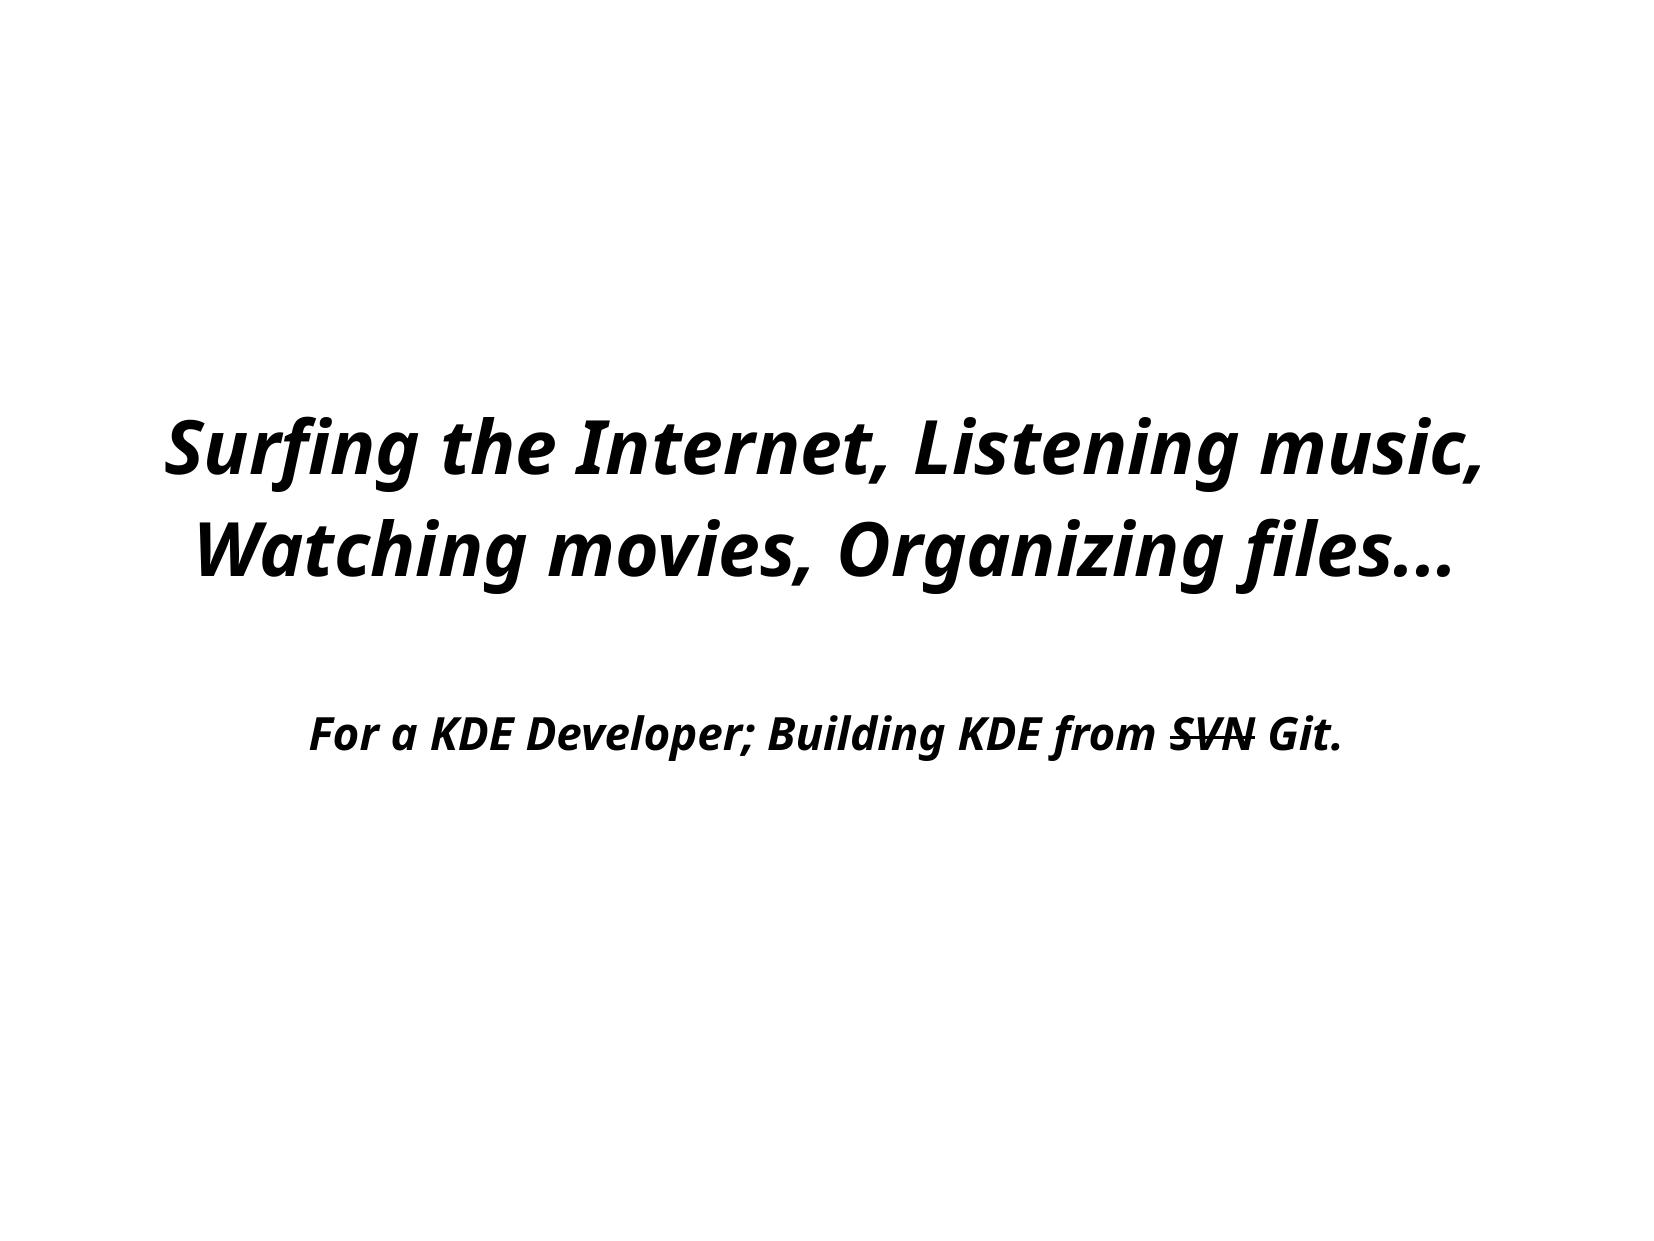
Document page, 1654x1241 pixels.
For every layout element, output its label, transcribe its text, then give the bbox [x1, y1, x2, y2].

subtitle Surfing the Internet, Listening music, Watching movies, Organizing files... For a KDE Developer; Building KDE from SVN Git. [82, 49, 1571, 1109]
